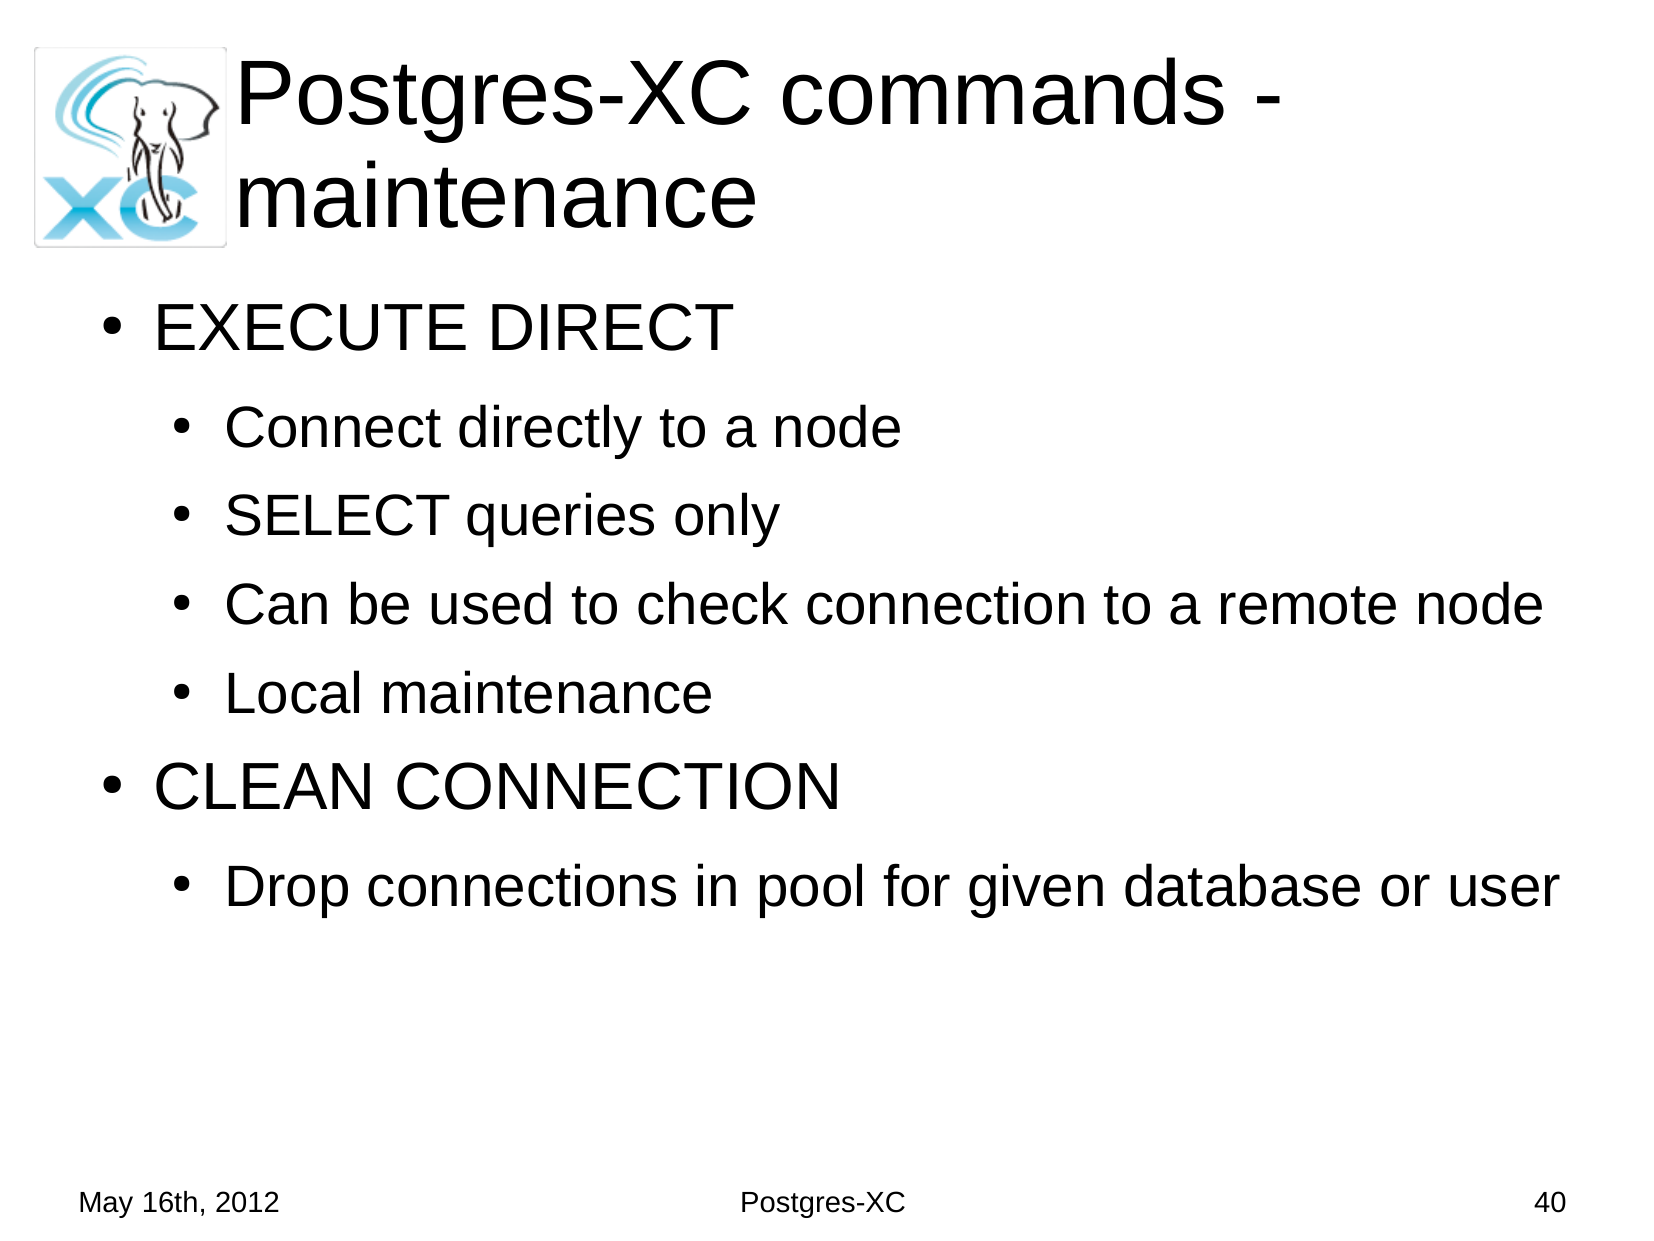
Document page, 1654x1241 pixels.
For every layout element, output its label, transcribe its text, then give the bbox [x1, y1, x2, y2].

list EXECUTE DIRECT Connect directly to a node SELECT queries only Can be used to check connection to a remote node Local maintenance CLEAN CONNECTION Drop connections in pool for given database or user [82, 290, 1571, 1161]
title Postgres-XC commands - maintenance [234, 40, 1599, 248]
picture [34, 47, 227, 248]
